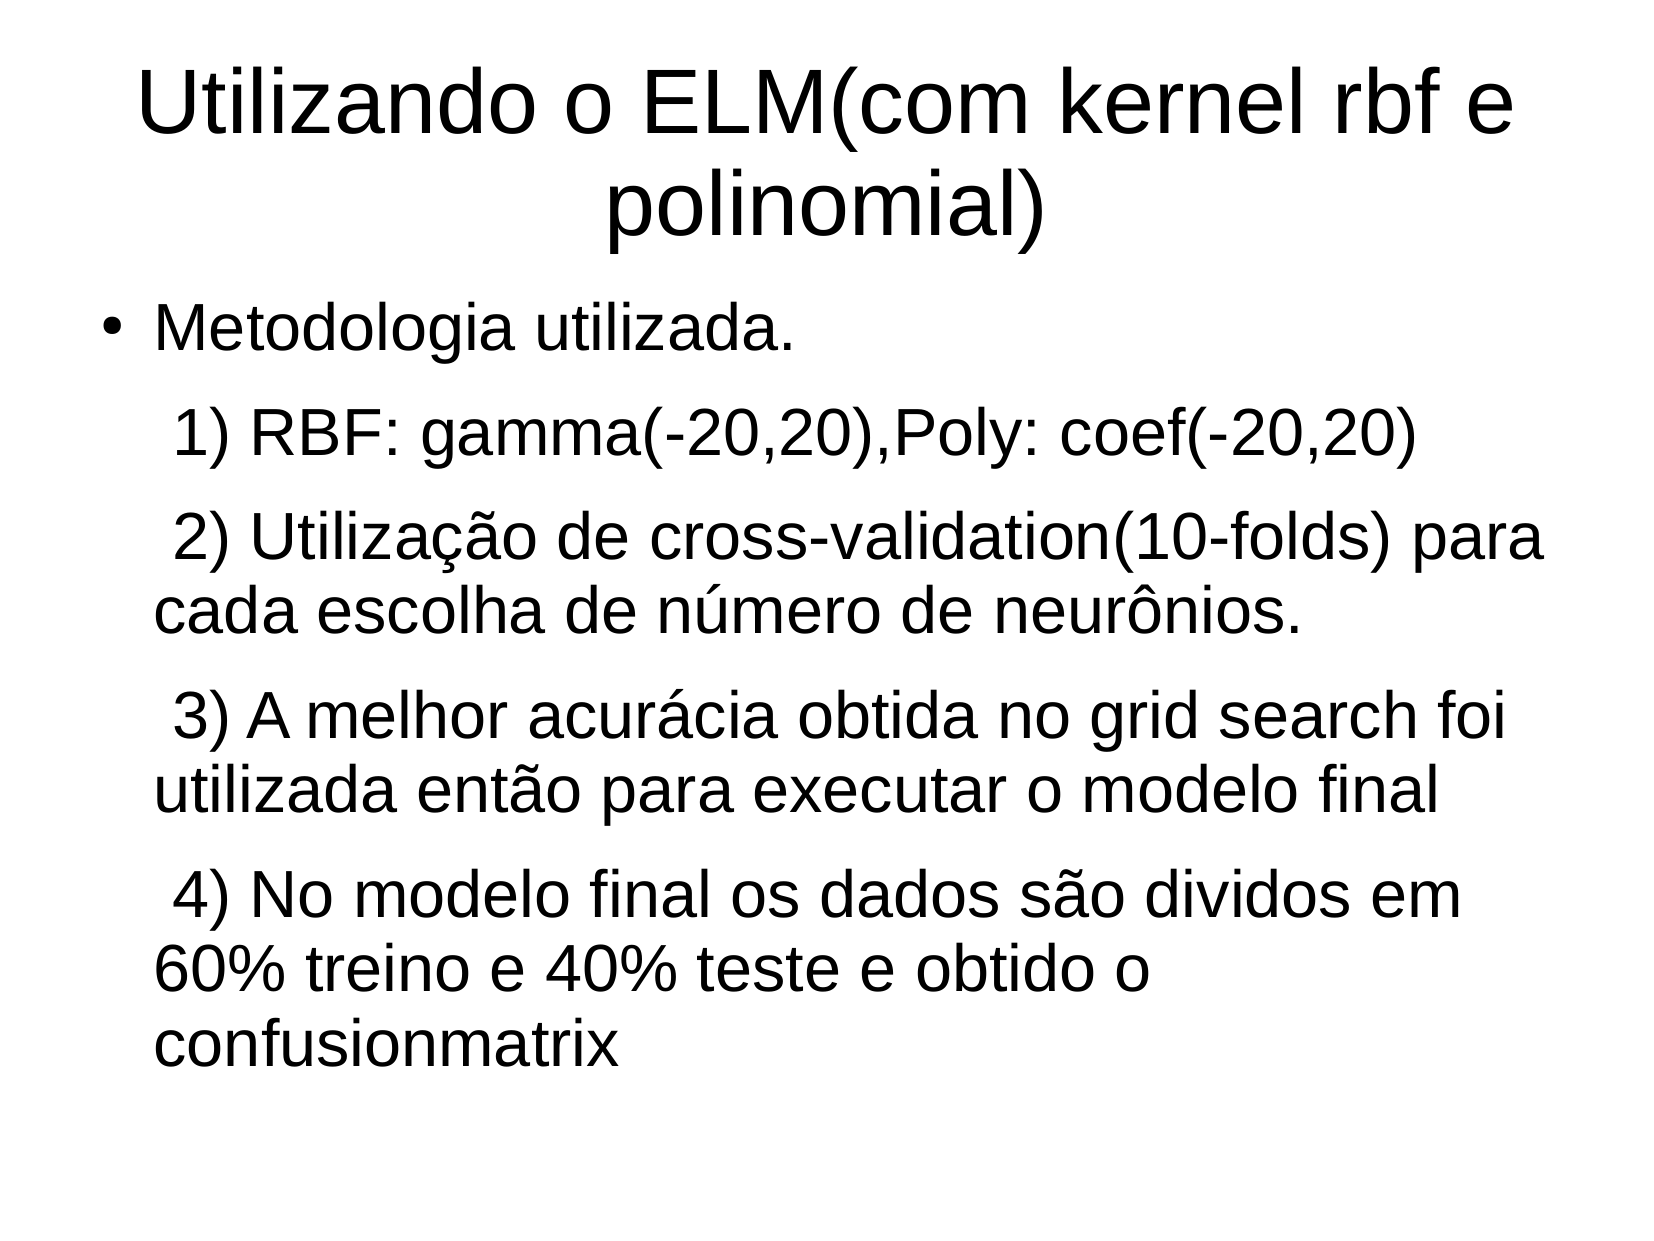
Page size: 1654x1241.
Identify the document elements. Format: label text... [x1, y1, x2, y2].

list Metodologia utilizada. 1) RBF: gamma(-20,20),Poly: coef(-20,20) 2) Utilização de cross-validation(10-folds) para cada escolha de número de neurônios. 3) A melhor acurácia obtida no grid search foi utilizada então para executar o modelo final 4) No modelo final os dados são dividos em 60% treino e 40% teste e obtido o confusionmatrix [82, 290, 1571, 1109]
title Utilizando o ELM(com kernel rbf e polinomial) [82, 49, 1571, 257]
